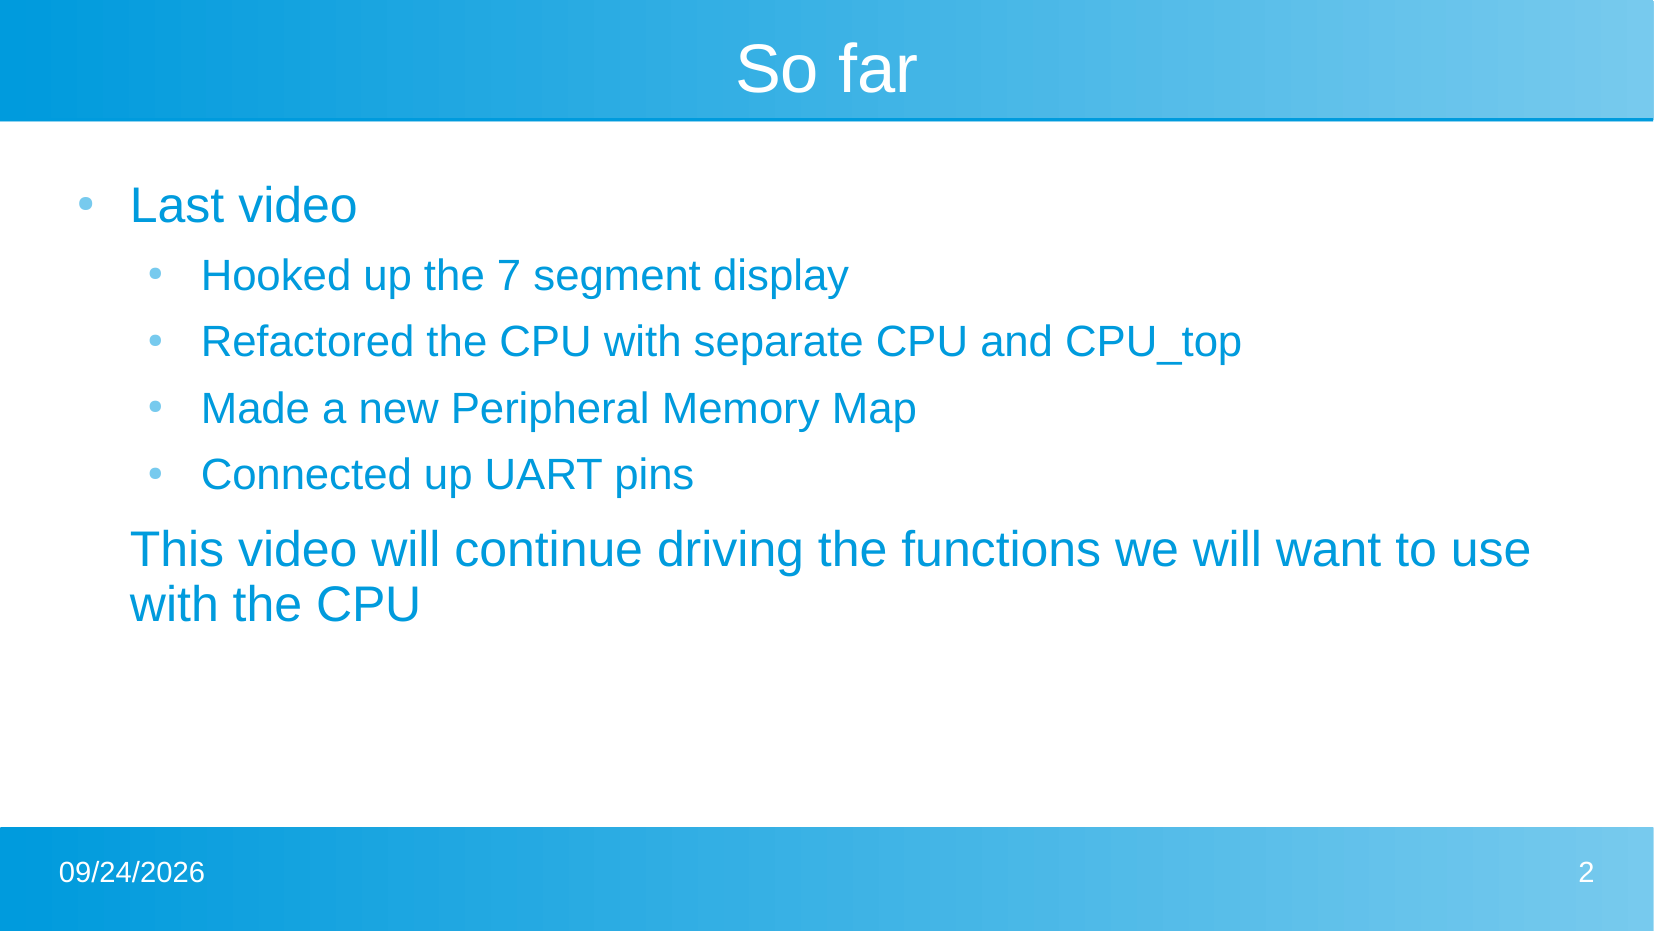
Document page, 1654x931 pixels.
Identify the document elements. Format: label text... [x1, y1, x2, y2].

list Last video Hooked up the 7 segment display Refactored the CPU with separate CPU and CPU_top Made a new Peripheral Memory Map Connected up UART pins This video will continue driving the functions we will want to use with the CPU [59, 177, 1595, 768]
title So far [59, 29, 1595, 108]
